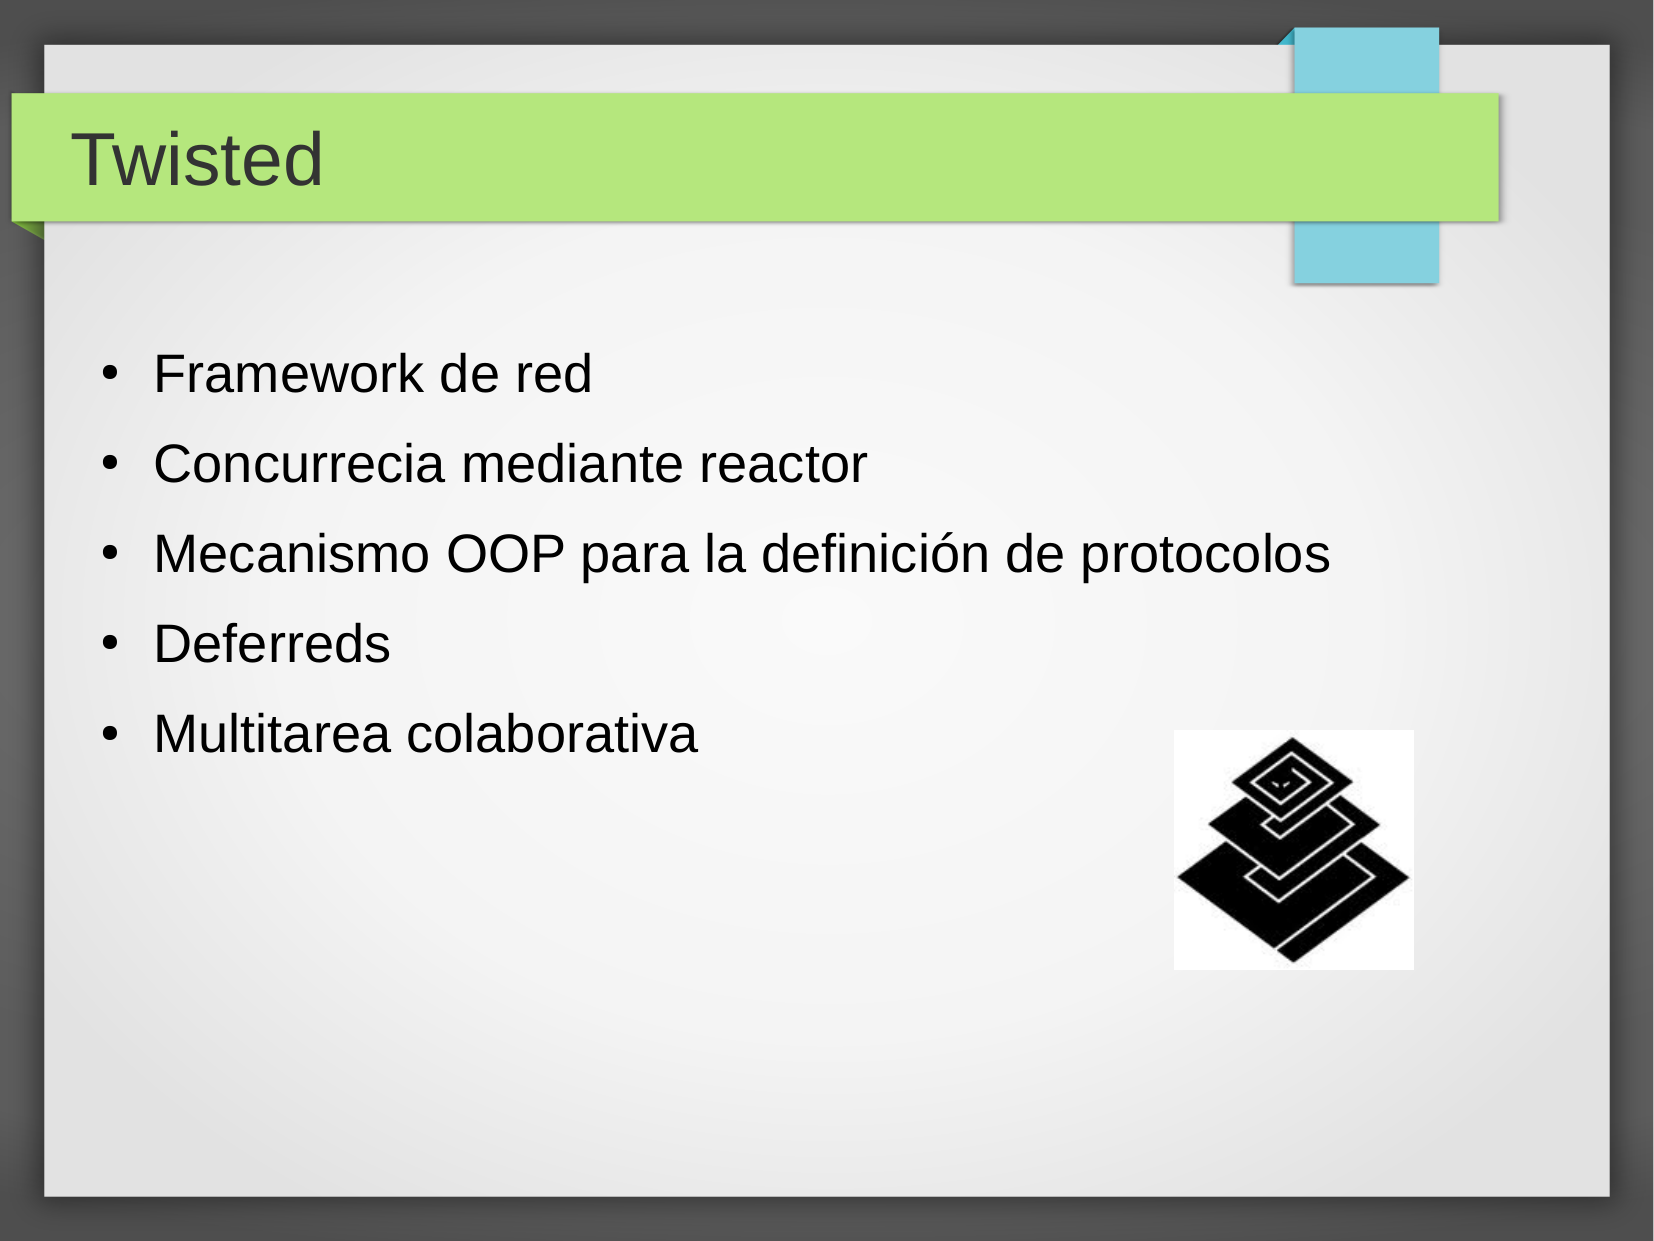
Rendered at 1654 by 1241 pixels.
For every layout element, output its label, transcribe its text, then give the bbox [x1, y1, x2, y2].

title Twisted [70, 106, 1229, 213]
picture [0, 0, 1654, 1241]
list Framework de red Concurrecia mediante reactor Mecanismo OOP para la definición de protocolos Deferreds Multitarea colaborativa [82, 343, 1538, 1063]
